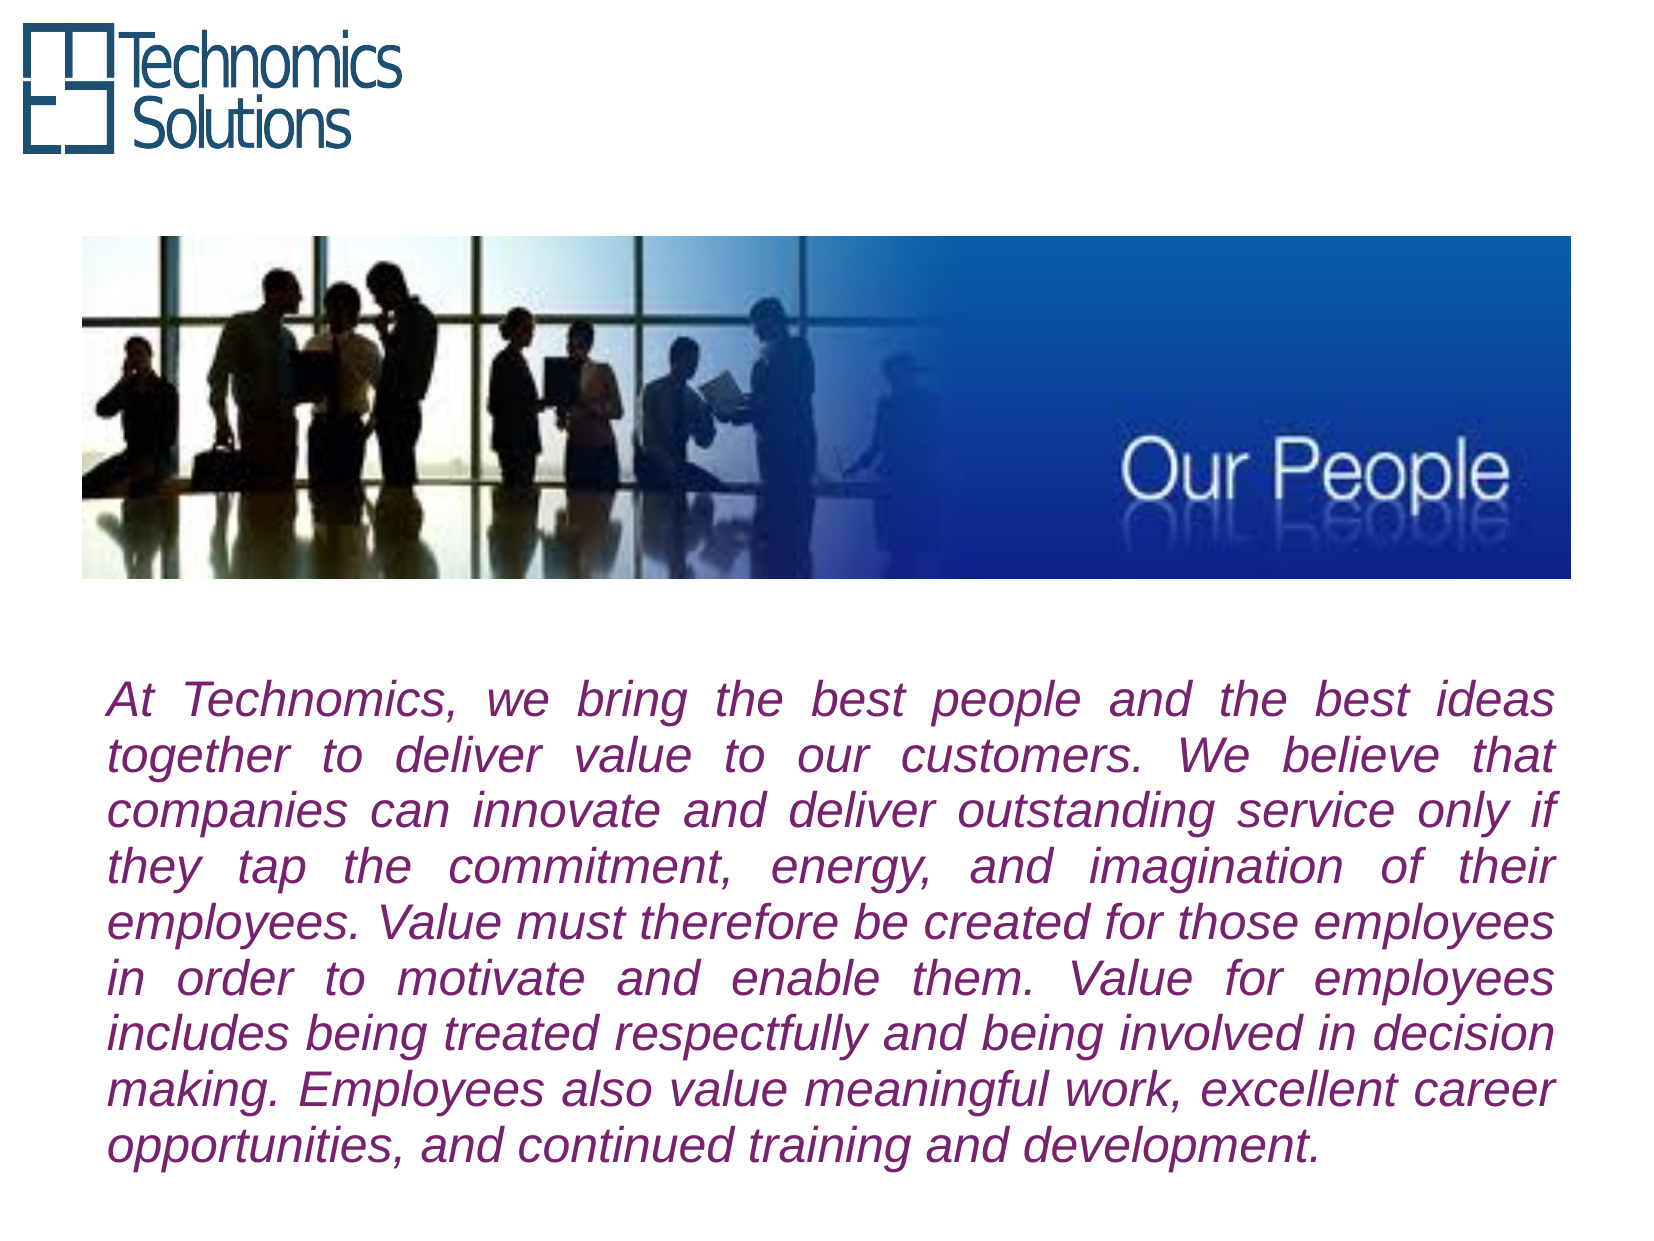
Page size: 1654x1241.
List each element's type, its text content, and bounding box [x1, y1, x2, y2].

picture [82, 236, 1571, 579]
text_box At Technomics, we bring the best people and the best ideas together to deliver value to our customers. We believe that companies can innovate and deliver outstanding service only if they tap the commitment, energy, and imagination of their employees. Value must therefore be created for those employees in order to motivate and enable them. Value for employees includes being treated respectfully and being involved in decision making. Employees also value meaningful work, excellent career opportunities, and continued training and development. [92, 663, 1571, 1241]
picture [23, 23, 402, 154]
